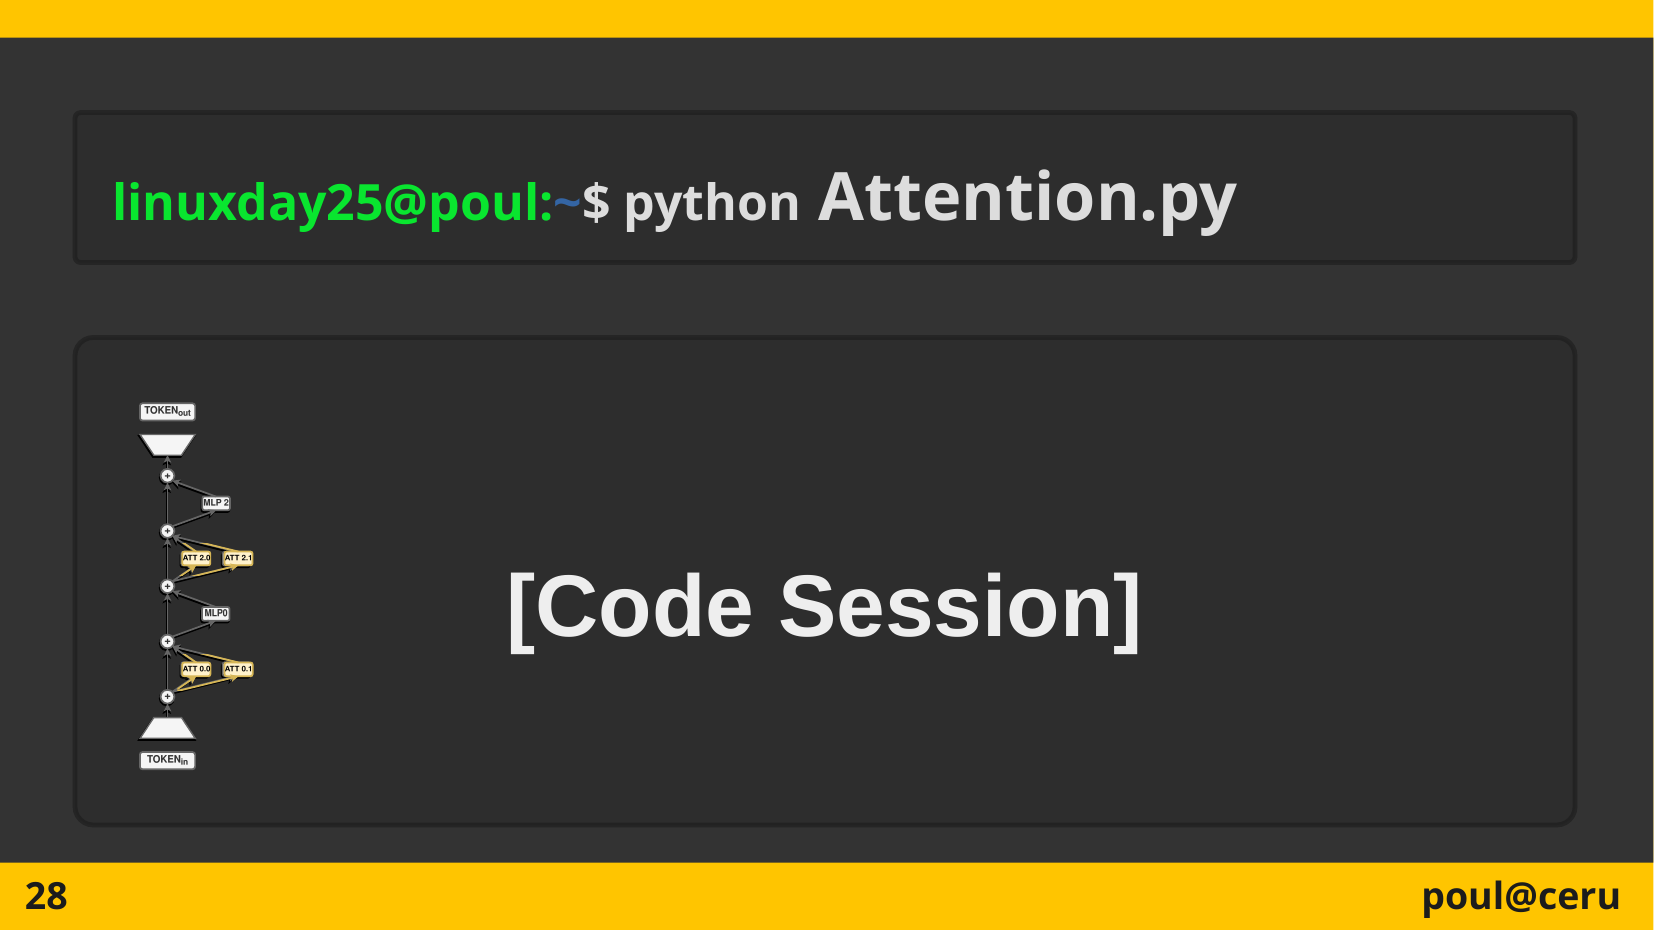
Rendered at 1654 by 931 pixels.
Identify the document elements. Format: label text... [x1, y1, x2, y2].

text_box poul@ceru [975, 862, 1637, 931]
picture [99, 402, 273, 771]
title linuxday25@poul:~$ python Attention.py [112, 144, 1538, 231]
text_box <number> [10, 862, 638, 931]
text_box [Code Session] [75, 337, 1576, 826]
text_box [0, 37, 1654, 863]
